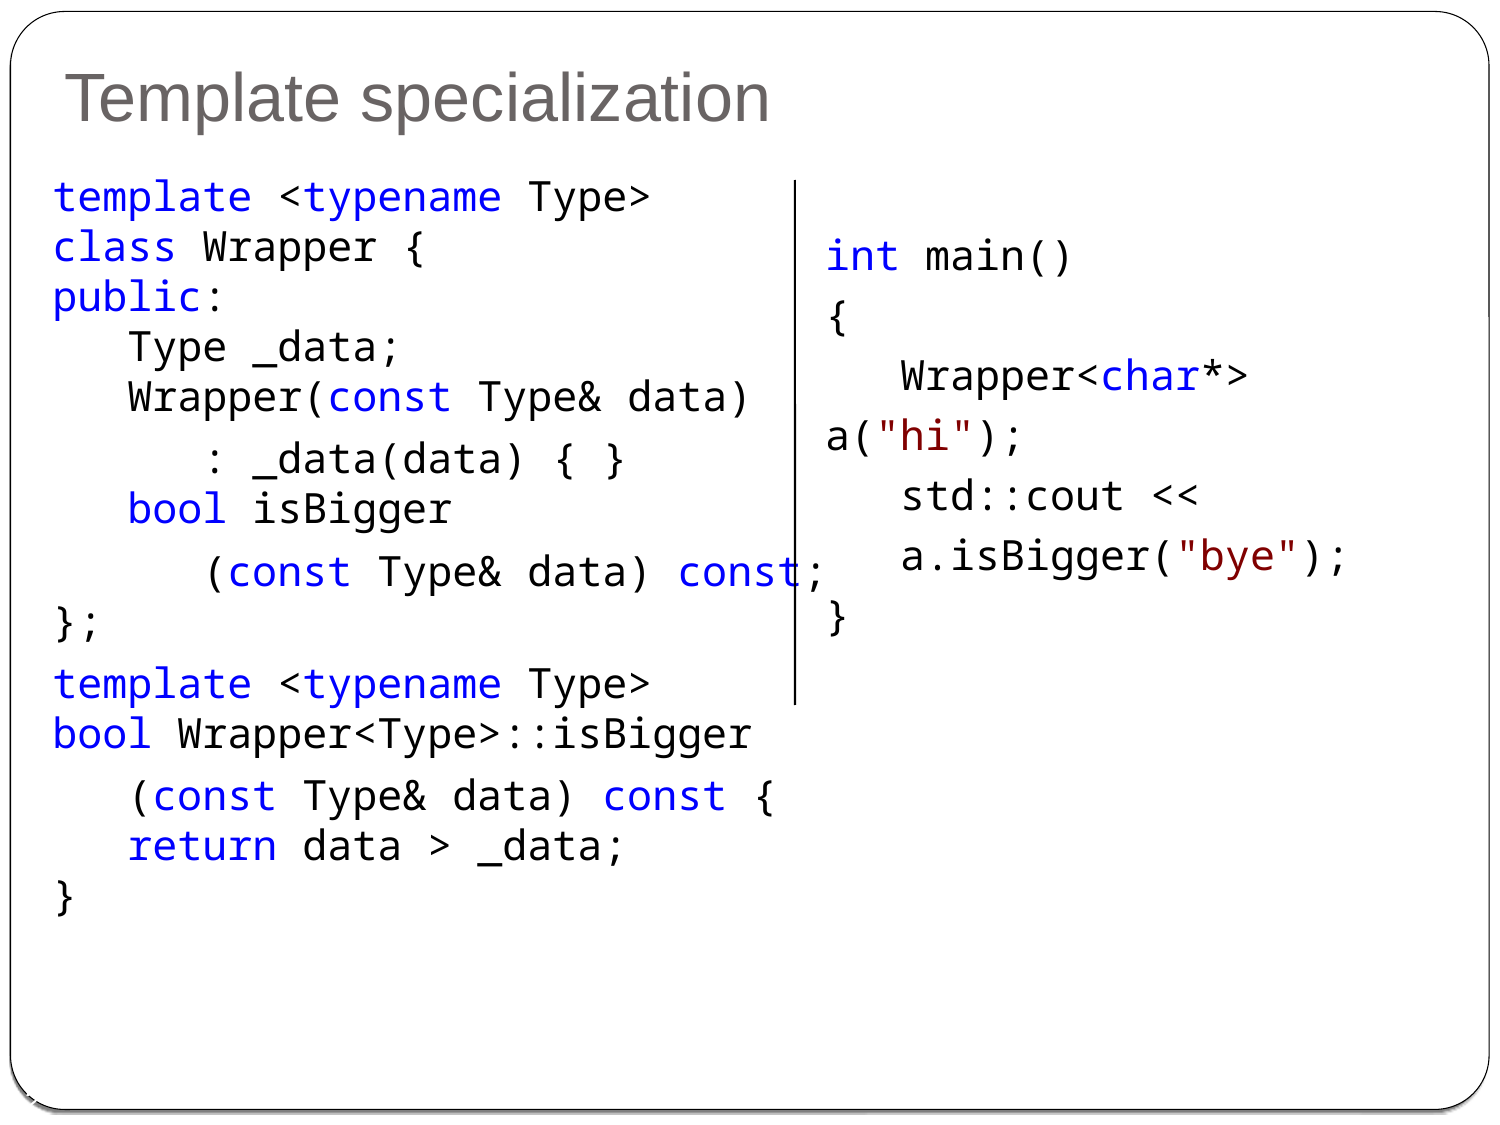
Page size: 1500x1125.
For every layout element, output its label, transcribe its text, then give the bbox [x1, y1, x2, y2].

title Template specialization [50, 45, 1450, 150]
text_box int main() { Wrapper<char*> a("hi"); std::cout << a.isBigger("bye"); } [794, 196, 1500, 1012]
slide_number <number> [0, 1074, 50, 1125]
list template <typename Type> class Wrapper { public: Type _data; Wrapper(const Type& data) : _data(data) { } bool isBigger (const Type& data) const; }; template <typename Type> bool Wrapper<Type>::isBigger (const Type& data) const { return data > _data; } [37, 162, 1463, 1088]
